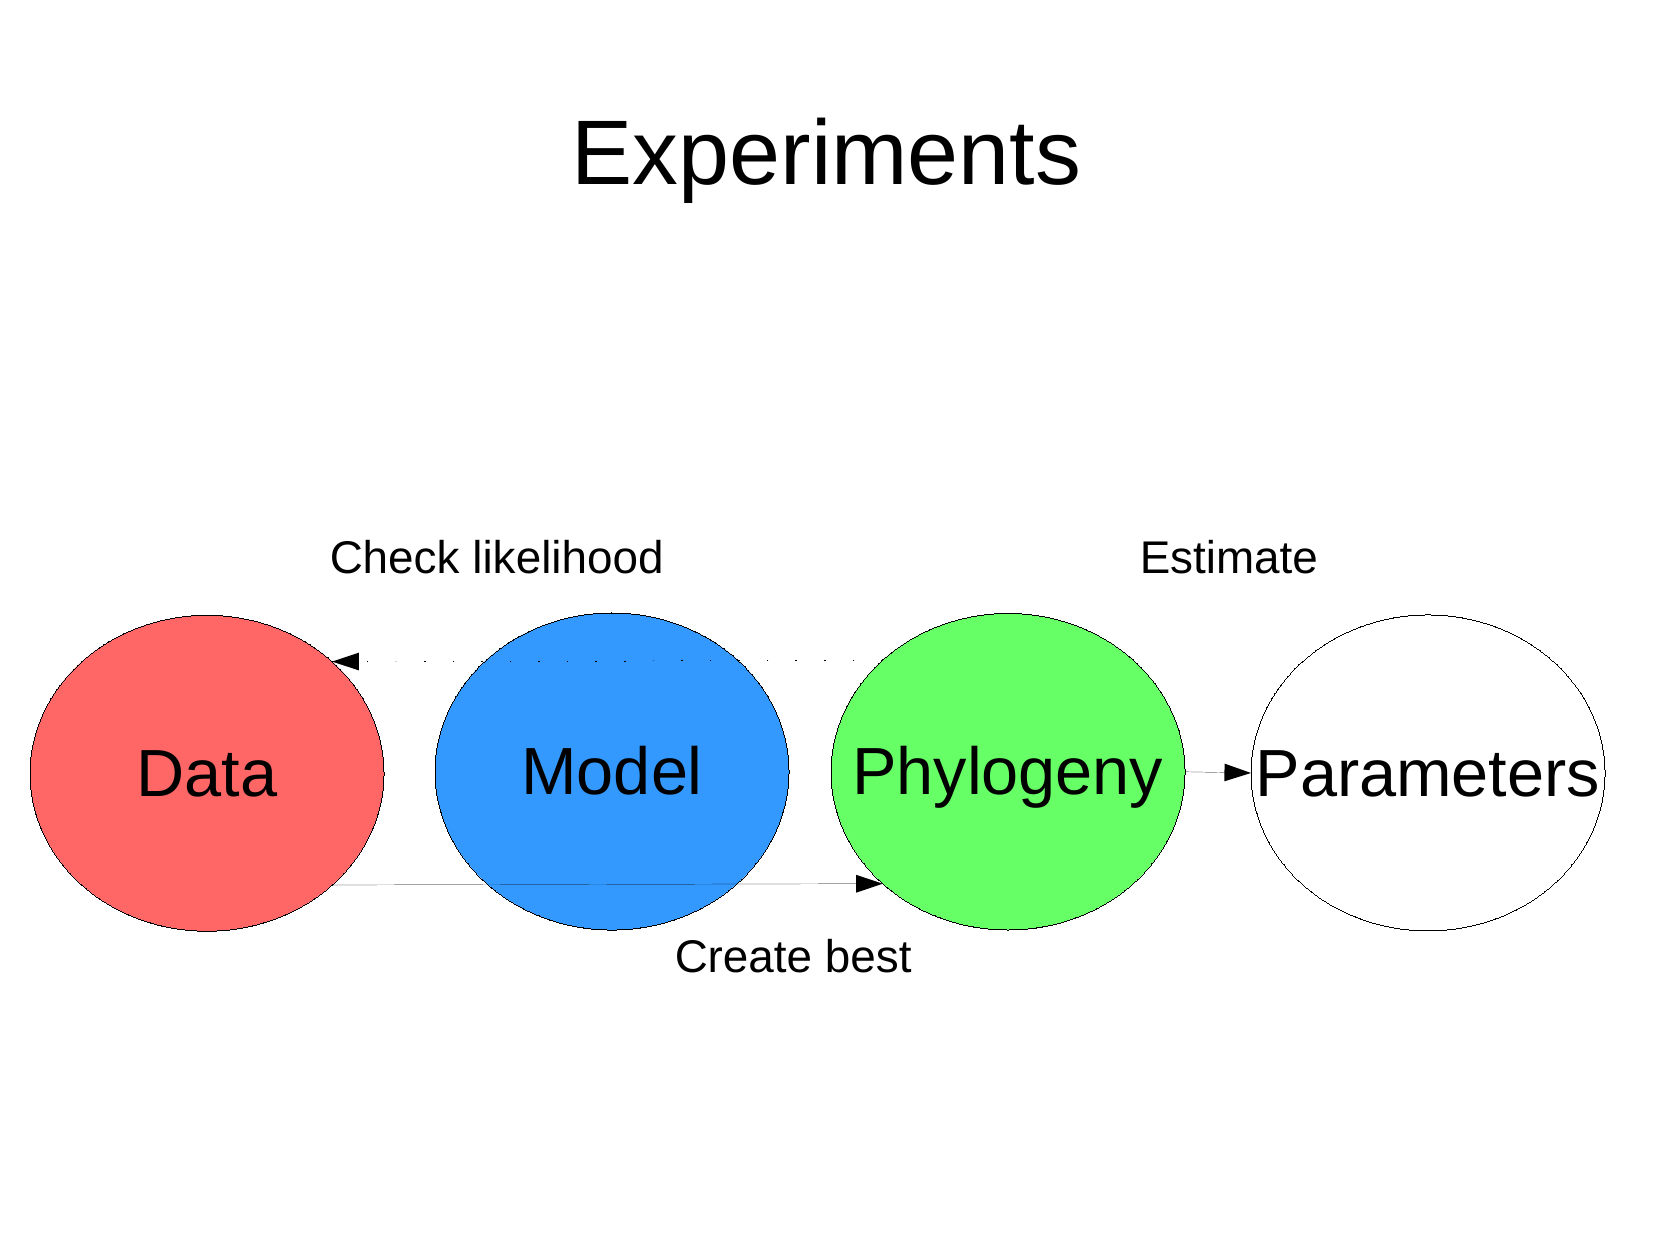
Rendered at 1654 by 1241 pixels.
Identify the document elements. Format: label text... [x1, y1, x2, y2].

text_box Phylogeny [831, 613, 1186, 931]
text_box Model [435, 612, 790, 884]
text_box Estimate [1125, 525, 1336, 592]
text_box Parameters [1251, 614, 1606, 931]
text_box Check likelihood [315, 525, 691, 592]
text_box Create best [660, 923, 955, 991]
title Experiments [82, 49, 1571, 257]
text_box Model [488, 885, 736, 931]
text_box Data [30, 615, 385, 932]
